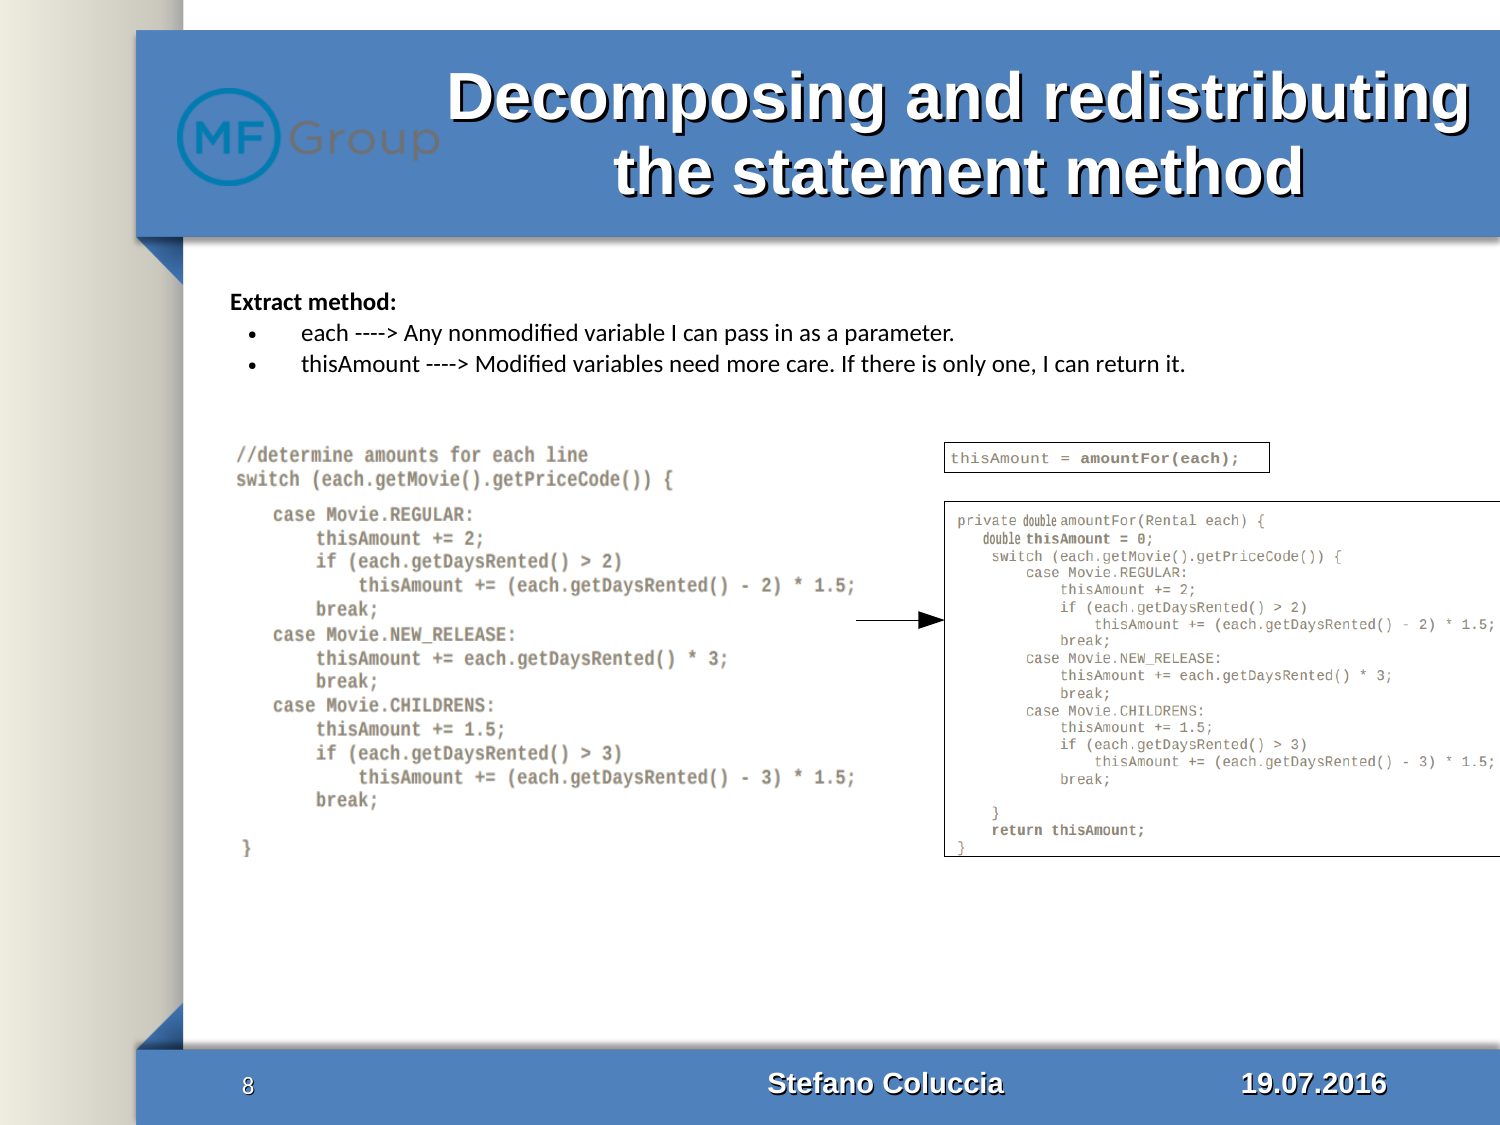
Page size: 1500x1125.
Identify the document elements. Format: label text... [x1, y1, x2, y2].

list Extract method: each ----> Any nonmodified variable I can pass in as a parameter. thisAmount ----> Modified variables need more care. If there is only one, I can return it. [230, 292, 1477, 393]
title 19.07.2016 [1151, 1062, 1477, 1105]
title Decomposing and redistributing the statement method [442, 38, 1477, 230]
picture [945, 502, 1500, 856]
picture [0, 0, 1500, 1125]
title Stefano Coluccia [738, 1062, 1034, 1105]
